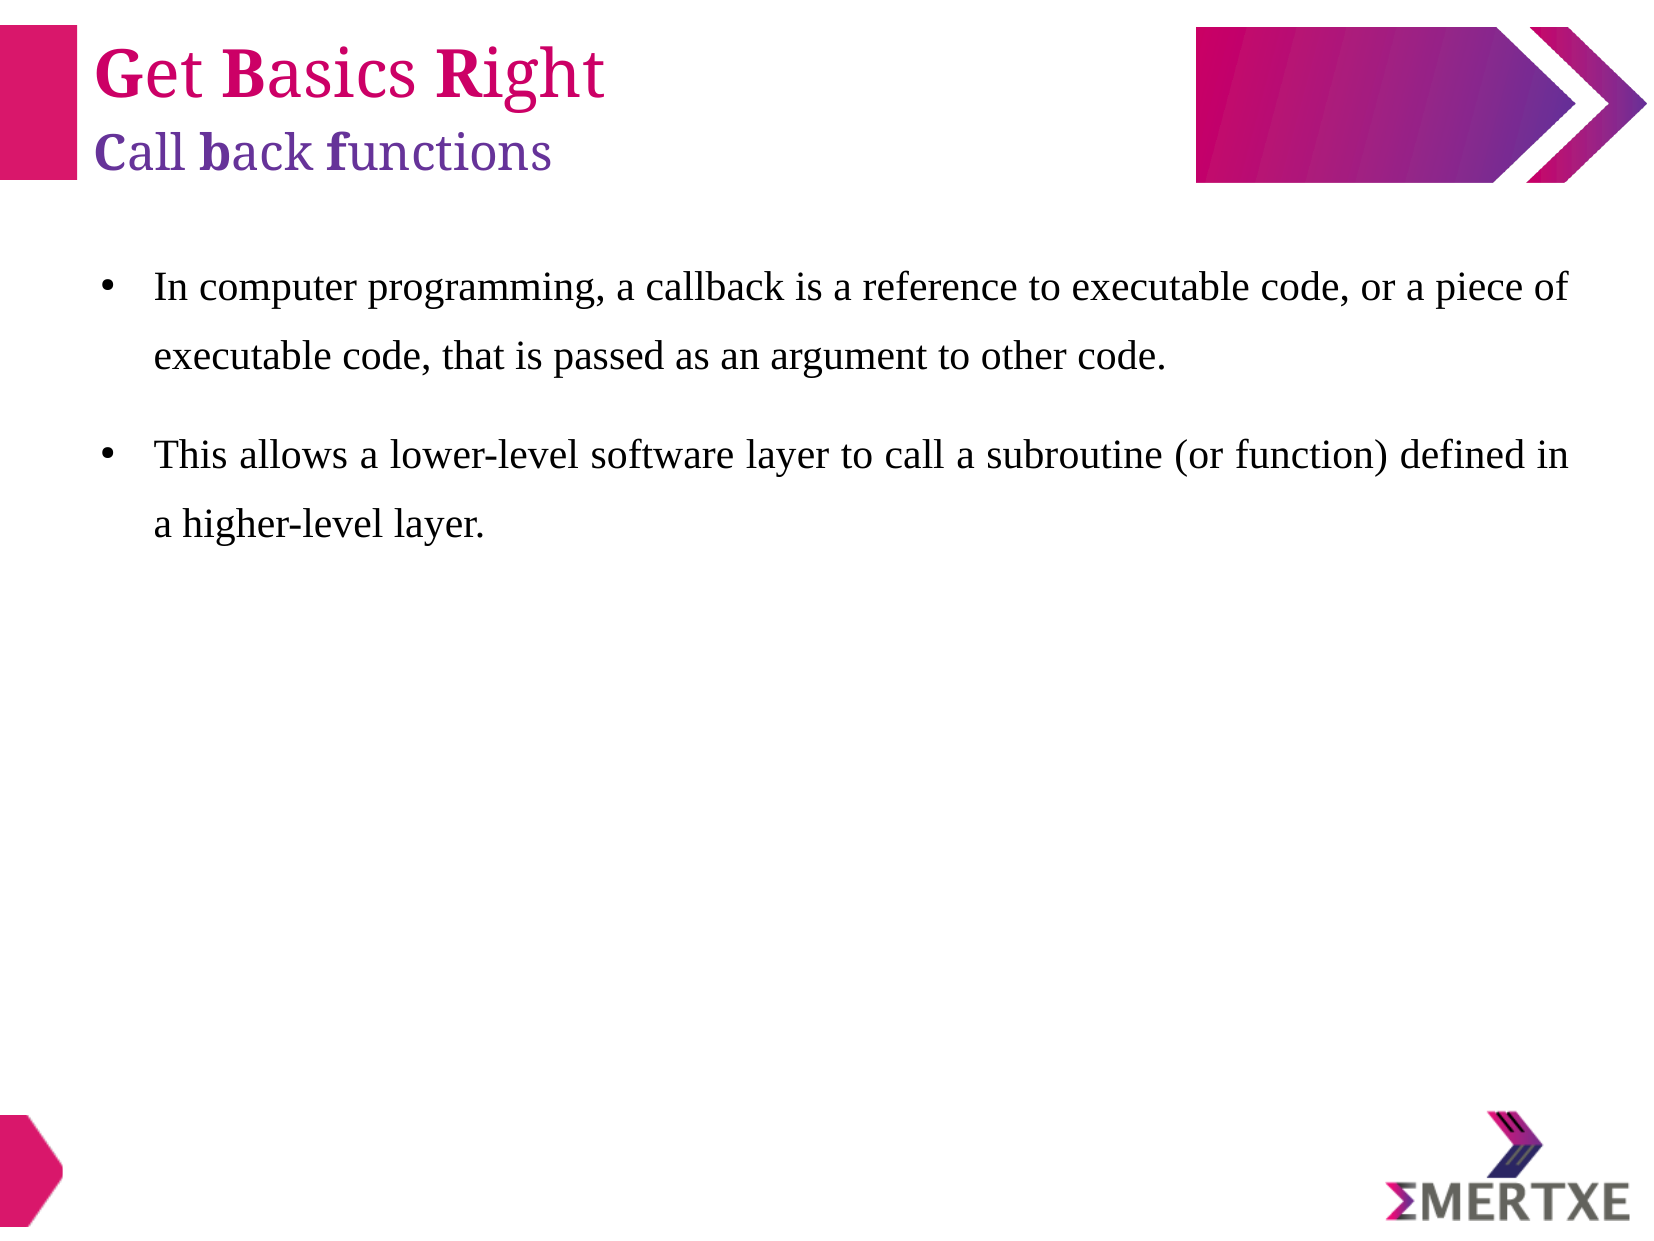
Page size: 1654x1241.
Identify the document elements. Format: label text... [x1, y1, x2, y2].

list In computer programming, a callback is a reference to executable code, or a piece of executable code, that is passed as an argument to other code. This allows a lower-level software layer to call a subroutine (or function) defined in a higher-level layer. [82, 240, 1571, 1081]
picture [1571, 27, 1647, 183]
picture [1385, 1107, 1631, 1221]
title Get Basics Right Call back functions [93, 2, 1571, 210]
